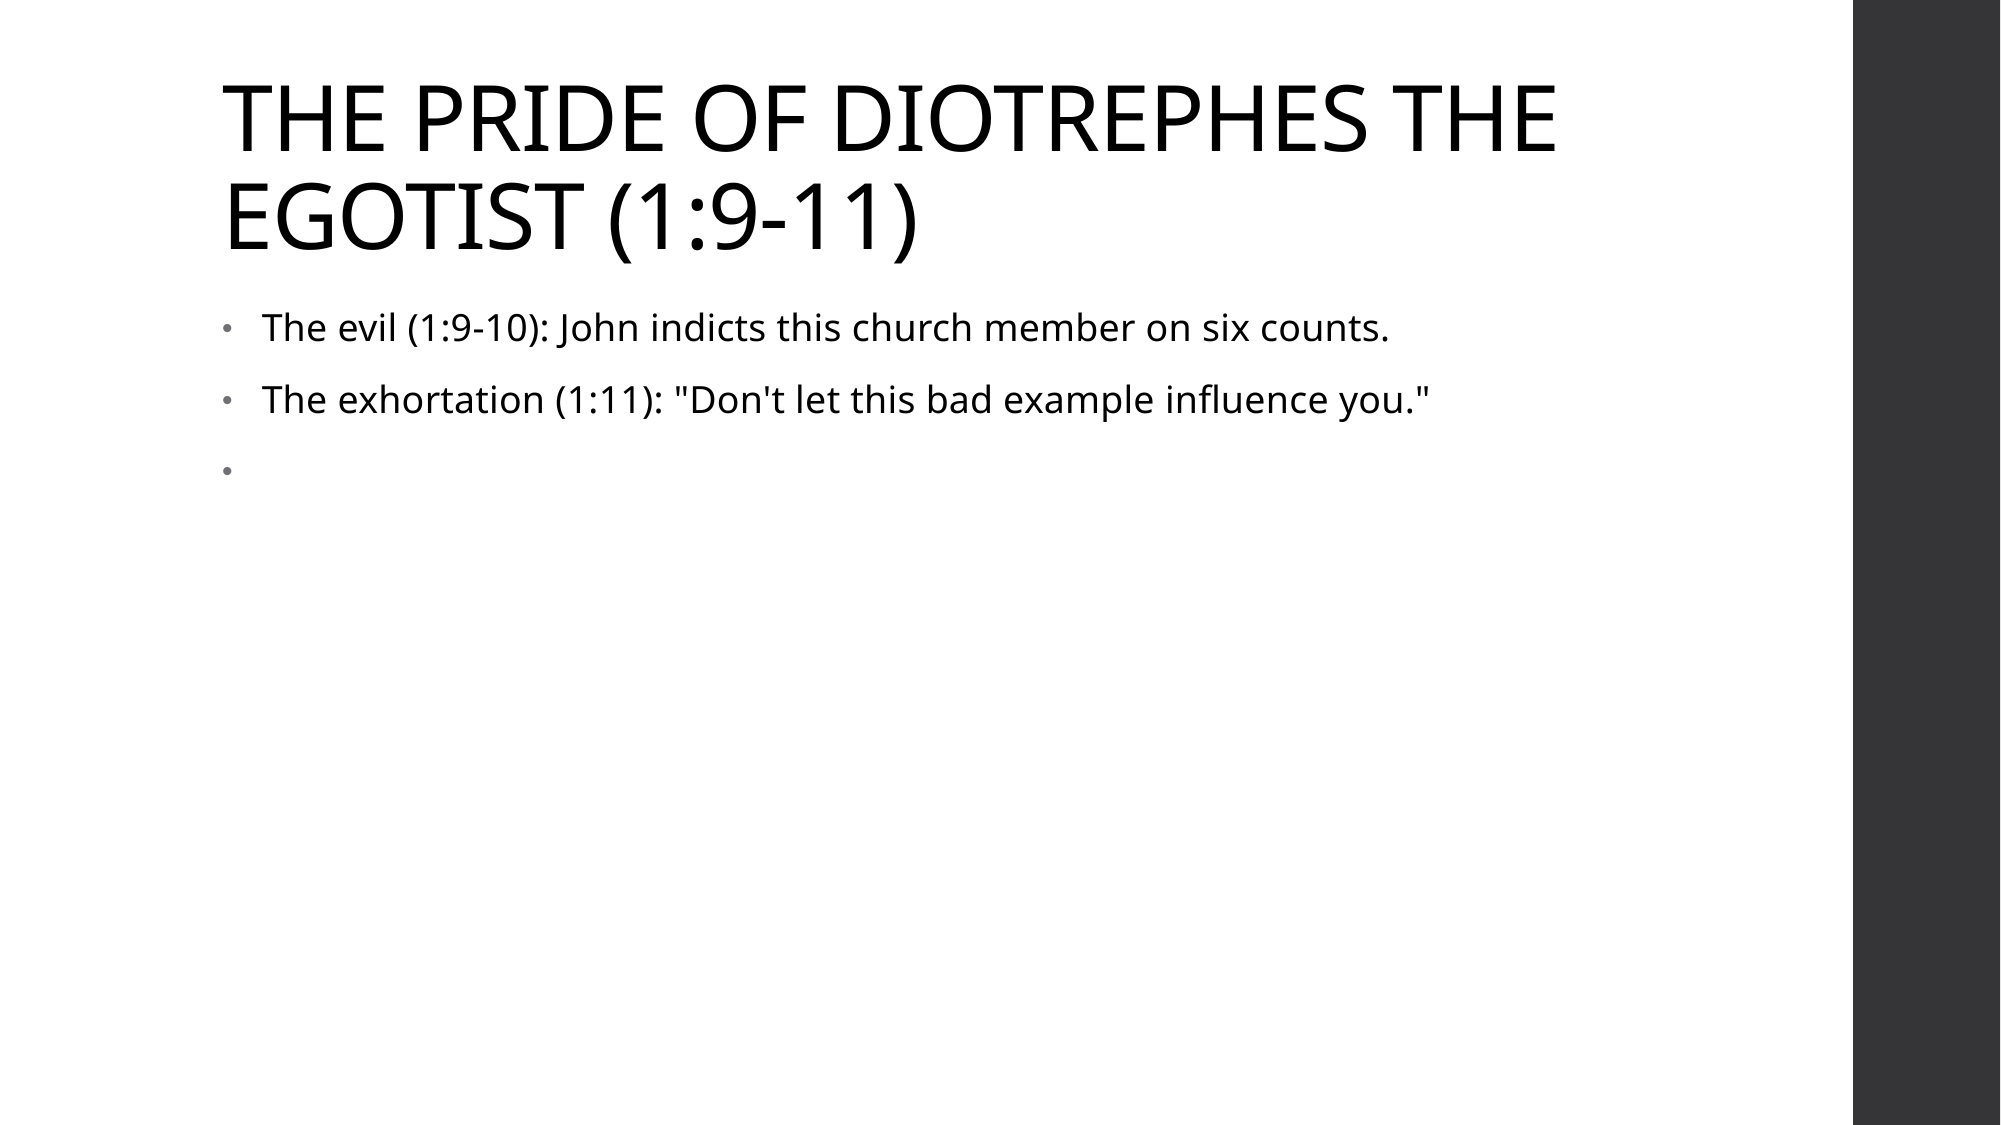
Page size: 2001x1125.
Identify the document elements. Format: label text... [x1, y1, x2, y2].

list The evil (1:9-10): John indicts this church member on six counts. The exhortation (1:11): "Don't let this bad example influence you." [206, 299, 1617, 1014]
title THE PRIDE OF DIOTREPHES THE EGOTIST (1:9-11) [206, 60, 1797, 278]
